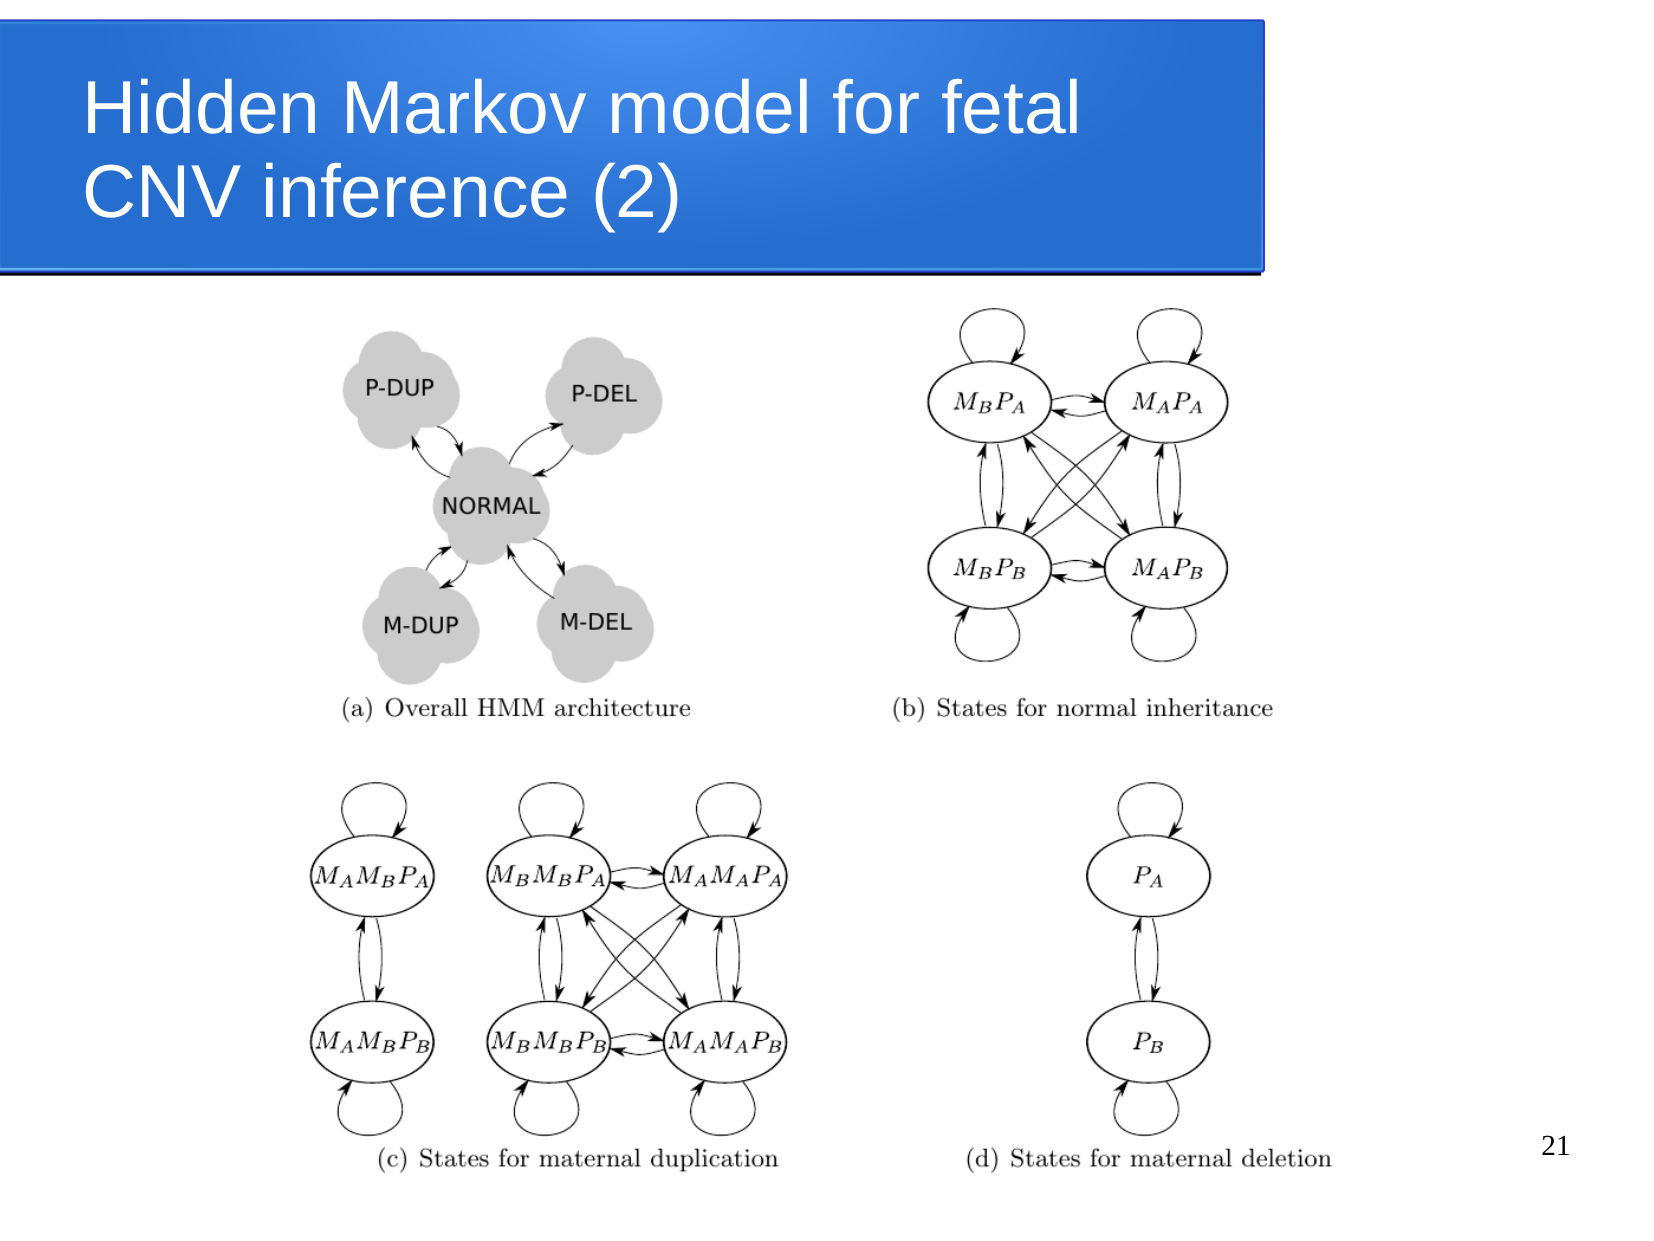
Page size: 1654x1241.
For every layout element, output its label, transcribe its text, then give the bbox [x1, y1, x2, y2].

title Hidden Markov model for fetal CNV inference (2) [82, 47, 1235, 252]
picture [307, 307, 1338, 1176]
